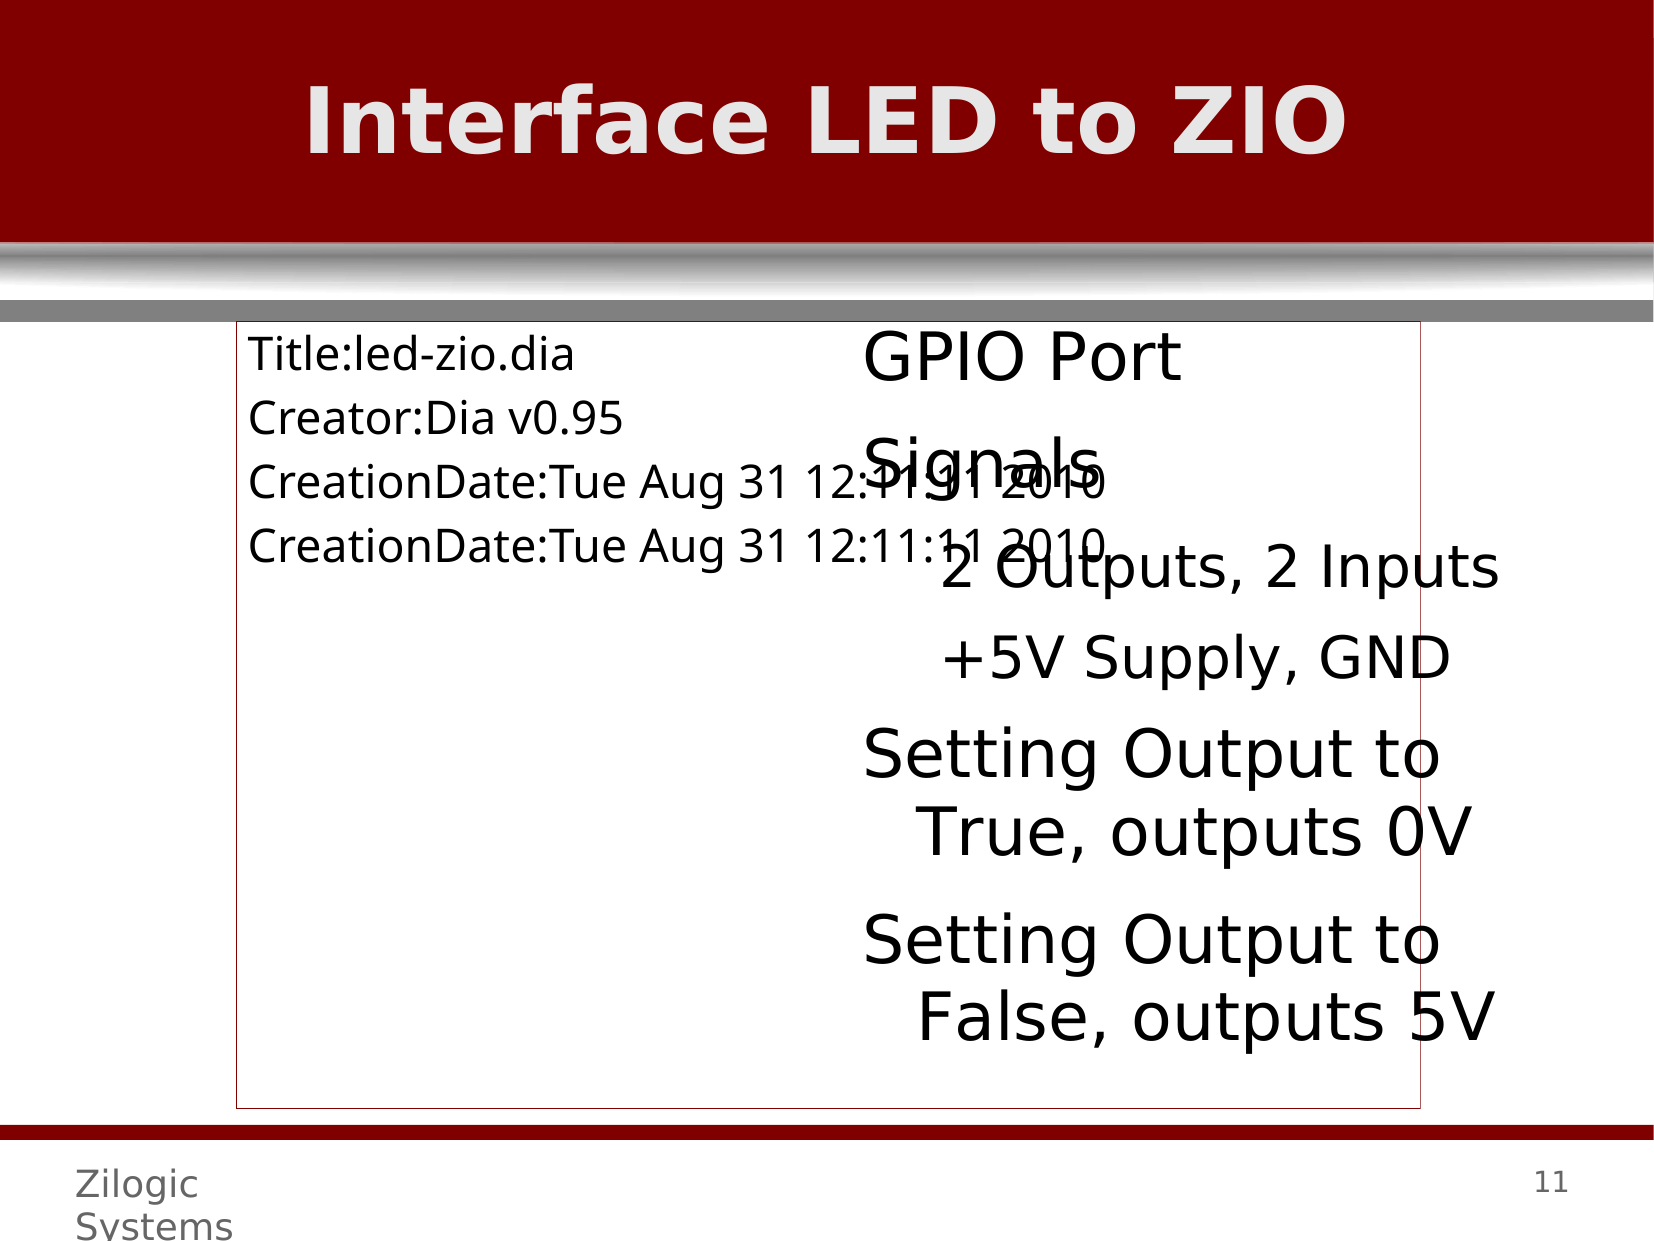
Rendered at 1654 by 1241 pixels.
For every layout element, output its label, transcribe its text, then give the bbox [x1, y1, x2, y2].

title Interface LED to ZIO [82, 18, 1571, 226]
picture [82, 472, 809, 956]
list GPIO Port Signals 2 Outputs, 2 Inputs +5V Supply, GND Setting Output to True, outputs 0V Setting Output to False, outputs 5V [845, 318, 1572, 1094]
